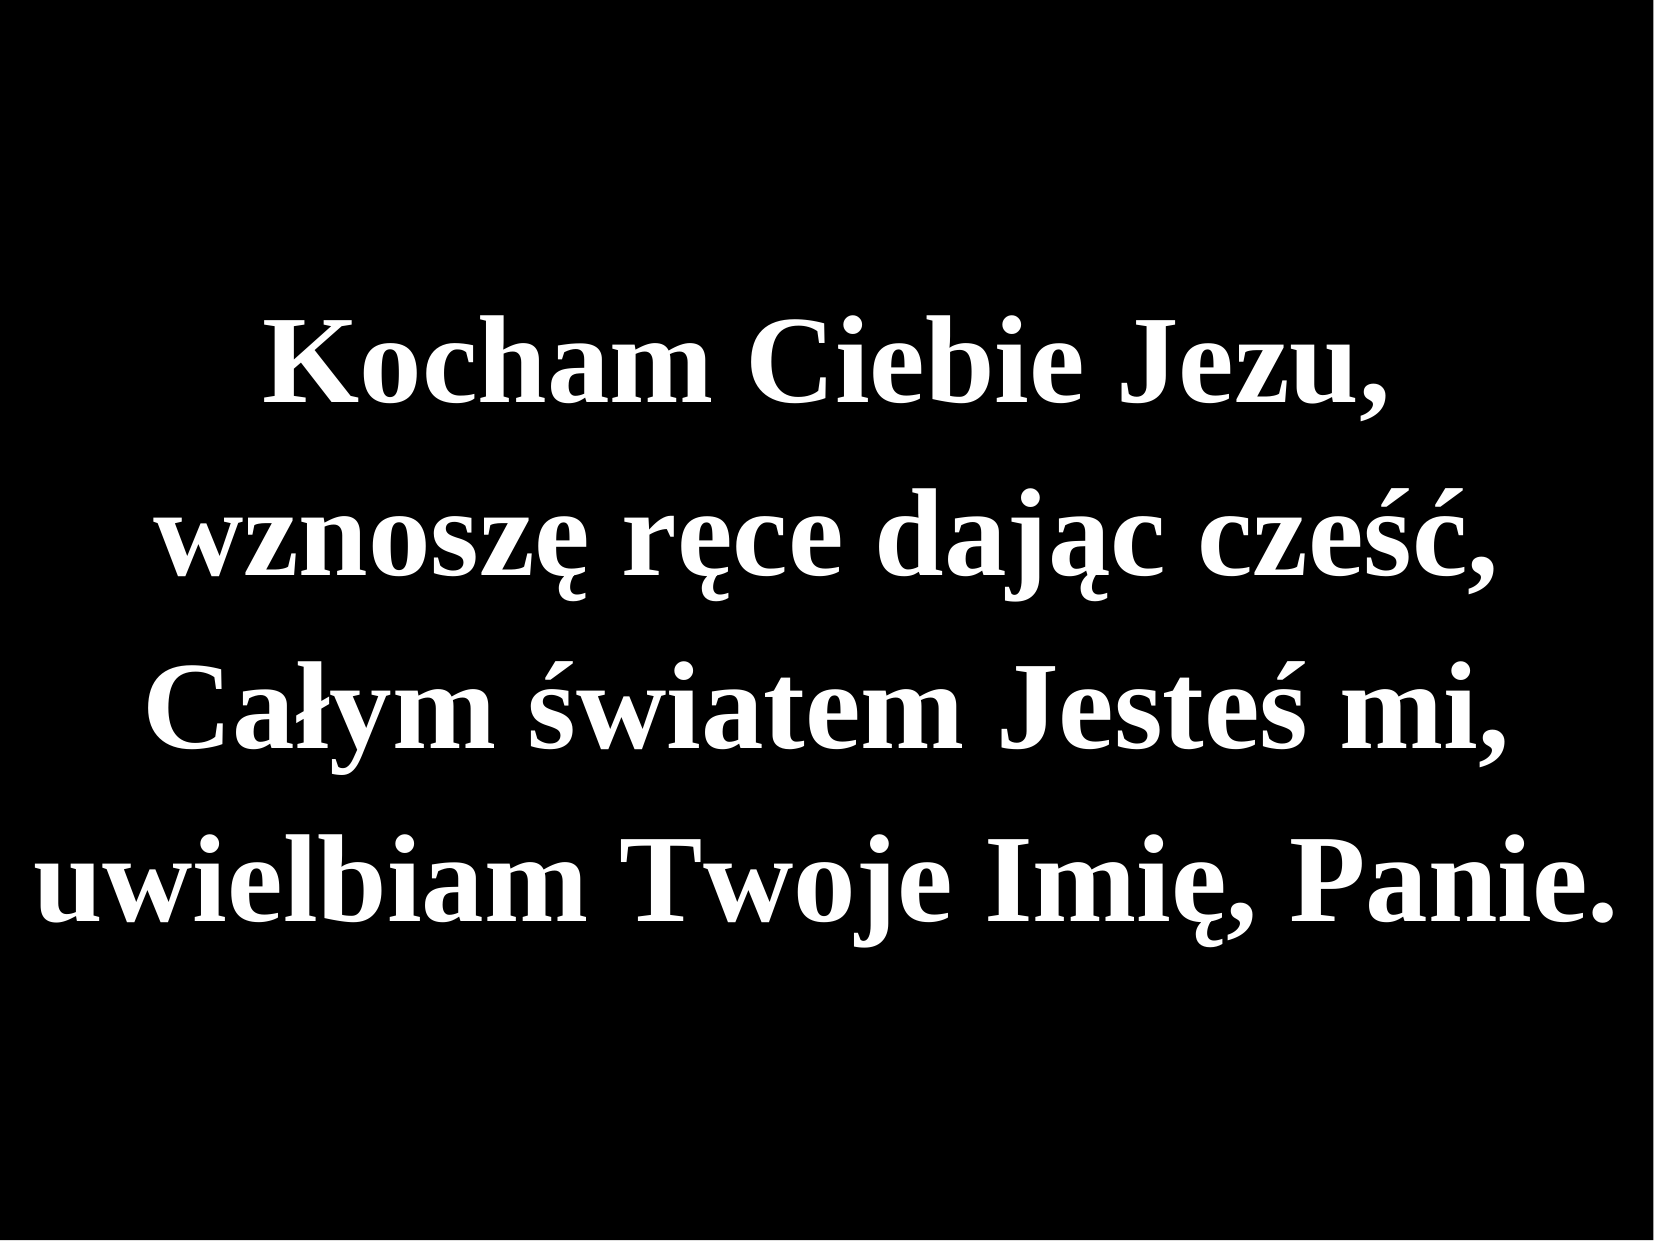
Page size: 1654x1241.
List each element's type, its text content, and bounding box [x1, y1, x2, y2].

title Kocham Ciebie Jezu, ppp wznoszę ręce dając cześć, ppp Całym światem Jesteś mi, ppp uwielbiam Twoje Imię, Panie. [0, 0, 1654, 1241]
